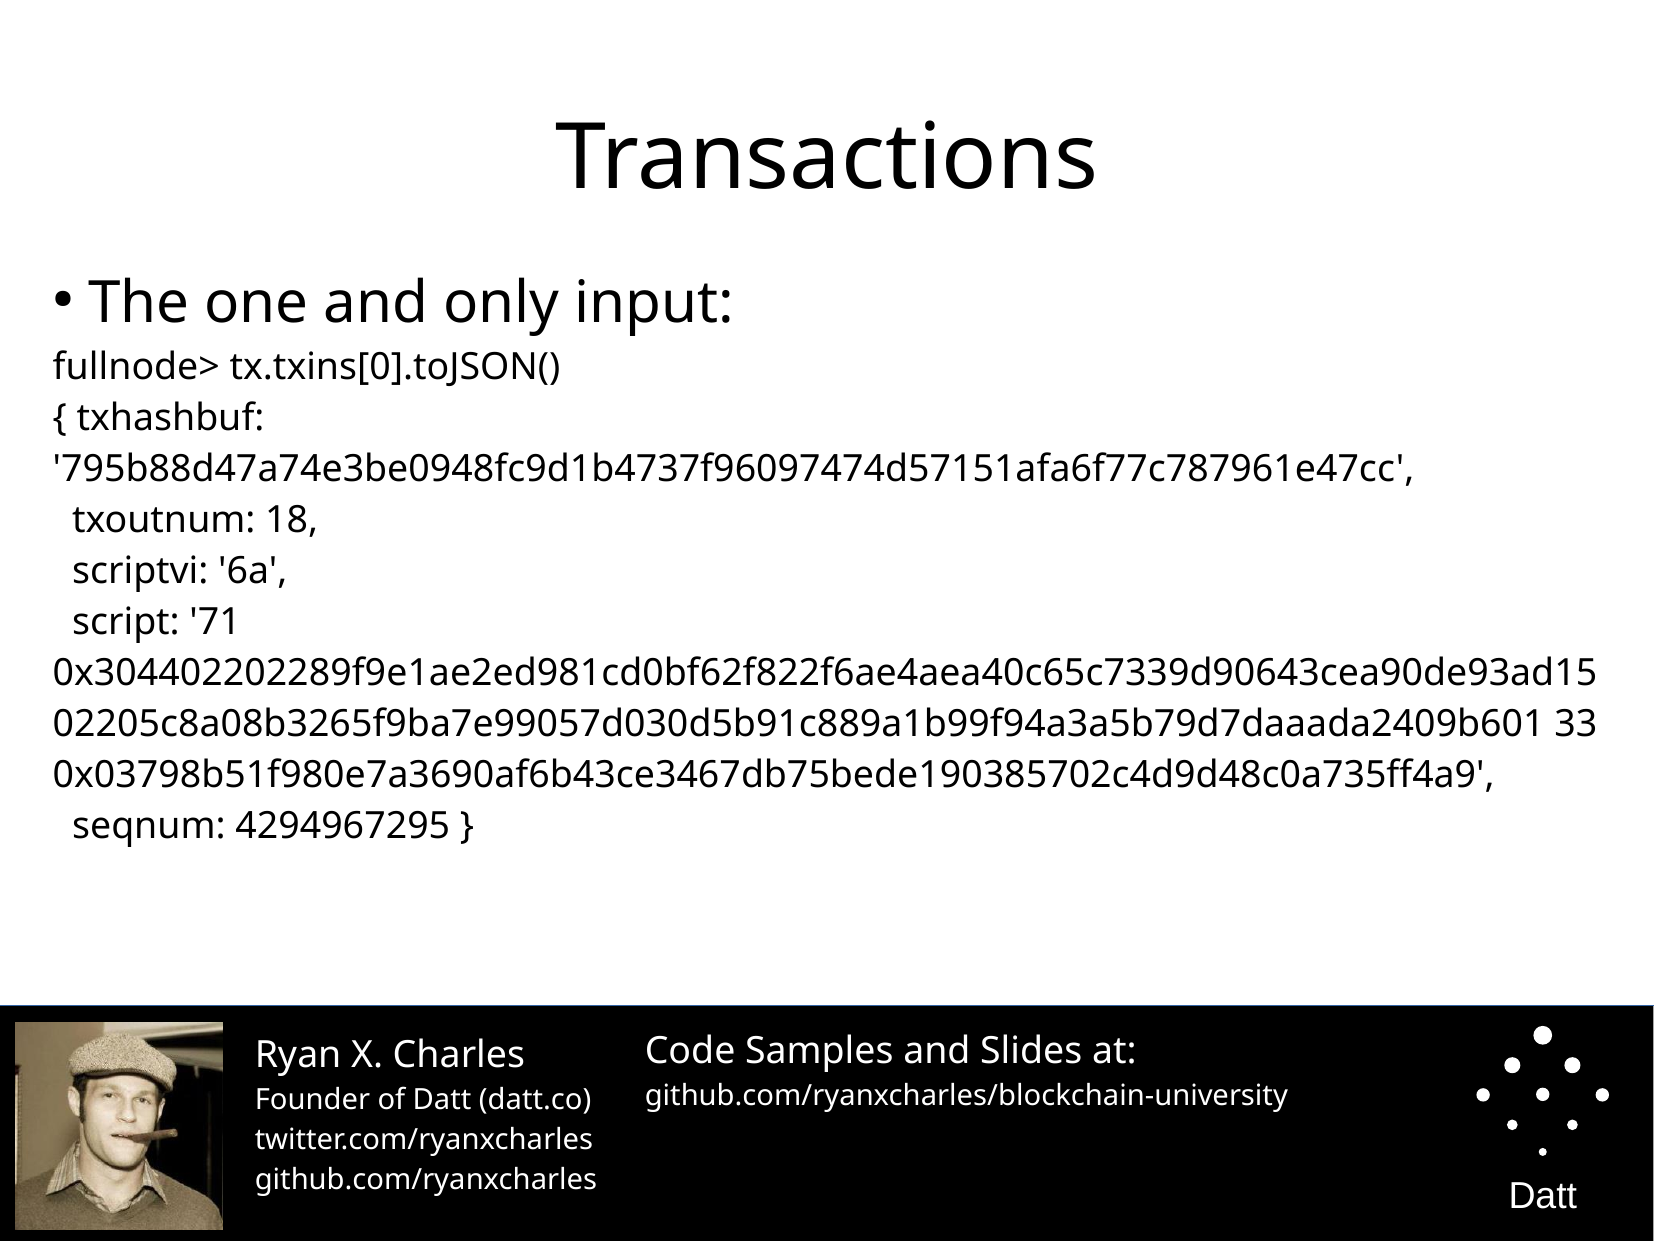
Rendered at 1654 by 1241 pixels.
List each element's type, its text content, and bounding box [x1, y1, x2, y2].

text_box Ryan X. Charles Founder of Datt (datt.co) twitter.com/ryanxcharles github.com/ryanxcharles [240, 1020, 976, 1241]
title Transactions [82, 49, 1571, 257]
text_box Datt [1452, 1167, 1633, 1241]
text_box [0, 1005, 1654, 1241]
picture [1475, 1023, 1611, 1159]
subtitle The one and only input: fullnode> tx.txins[0].toJSON() { txhashbuf: '795b88d47a74e3be0948fc9d1b4737f96097474d57151afa6f77c787961e47cc', txoutnum: 18, scriptvi: '6a', script: '71 0x304402202289f9e1ae2ed981cd0bf62f822f6ae4aea40c65c7339d90643cea90de93ad1502205c8a08b3265f9ba7e99057d030d5b91c889a1b99f94a3a5b79d7daaada2409b601 33 0x03798b51f980e7a3690af6b43ce3467db75bede190385702c4d9d48c0a735ff4a9', seqnum: 4294967295 } [52, 260, 1606, 961]
picture [15, 1022, 223, 1231]
text_box Code Samples and Slides at: github.com/ryanxcharles/blockchain-university [630, 1015, 1403, 1156]
